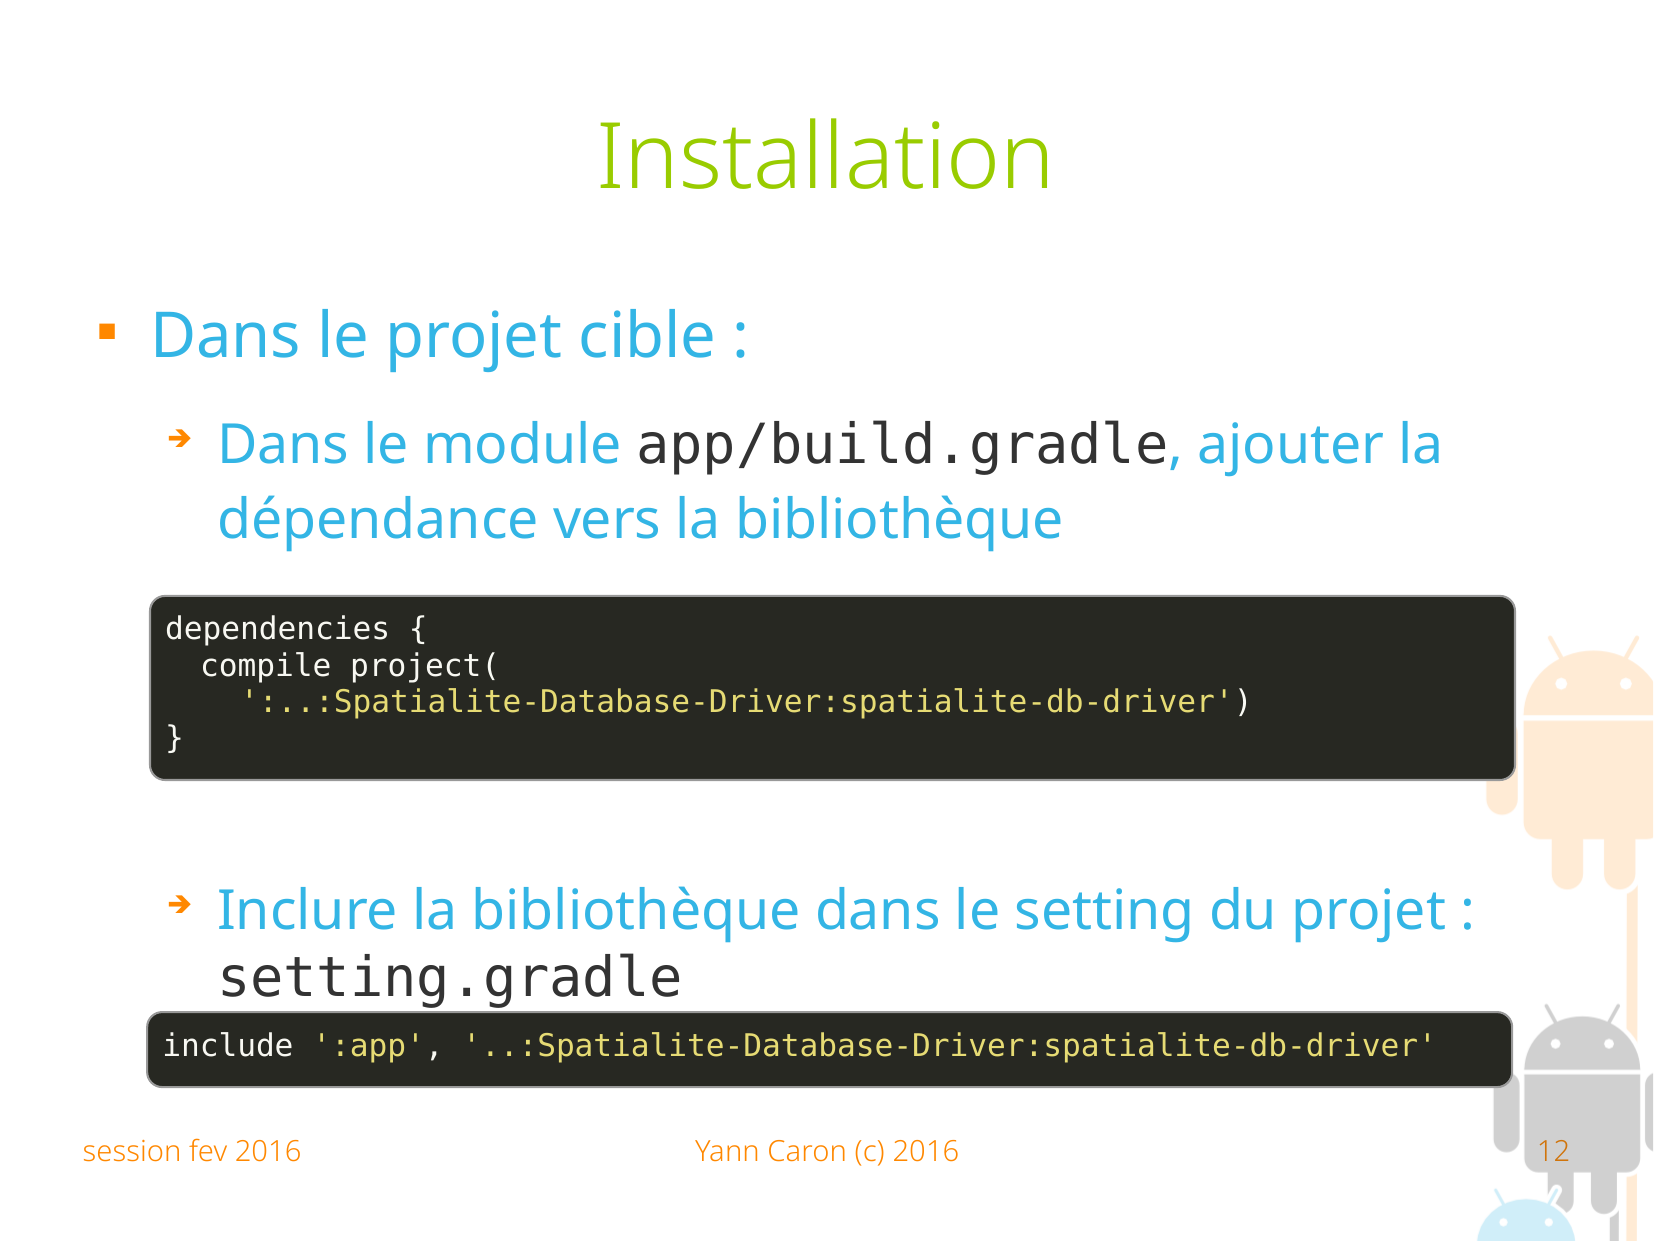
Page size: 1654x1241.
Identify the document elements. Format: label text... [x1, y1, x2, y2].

list Dans le projet cible : Dans le module app/build.gradle, ajouter la dépendance vers la bibliothèque Inclure la bibliothèque dans le setting du projet : setting.gradle [82, 290, 1571, 1010]
title Installation [82, 49, 1571, 257]
text_box dependencies { compile project( ':..:Spatialite-Database-Driver:spatialite-db-driver') } [150, 595, 1516, 781]
picture [240, 423, 1654, 1241]
text_box include ':app', '..:Spatialite-Database-Driver:spatialite-db-driver' [147, 1012, 1513, 1088]
